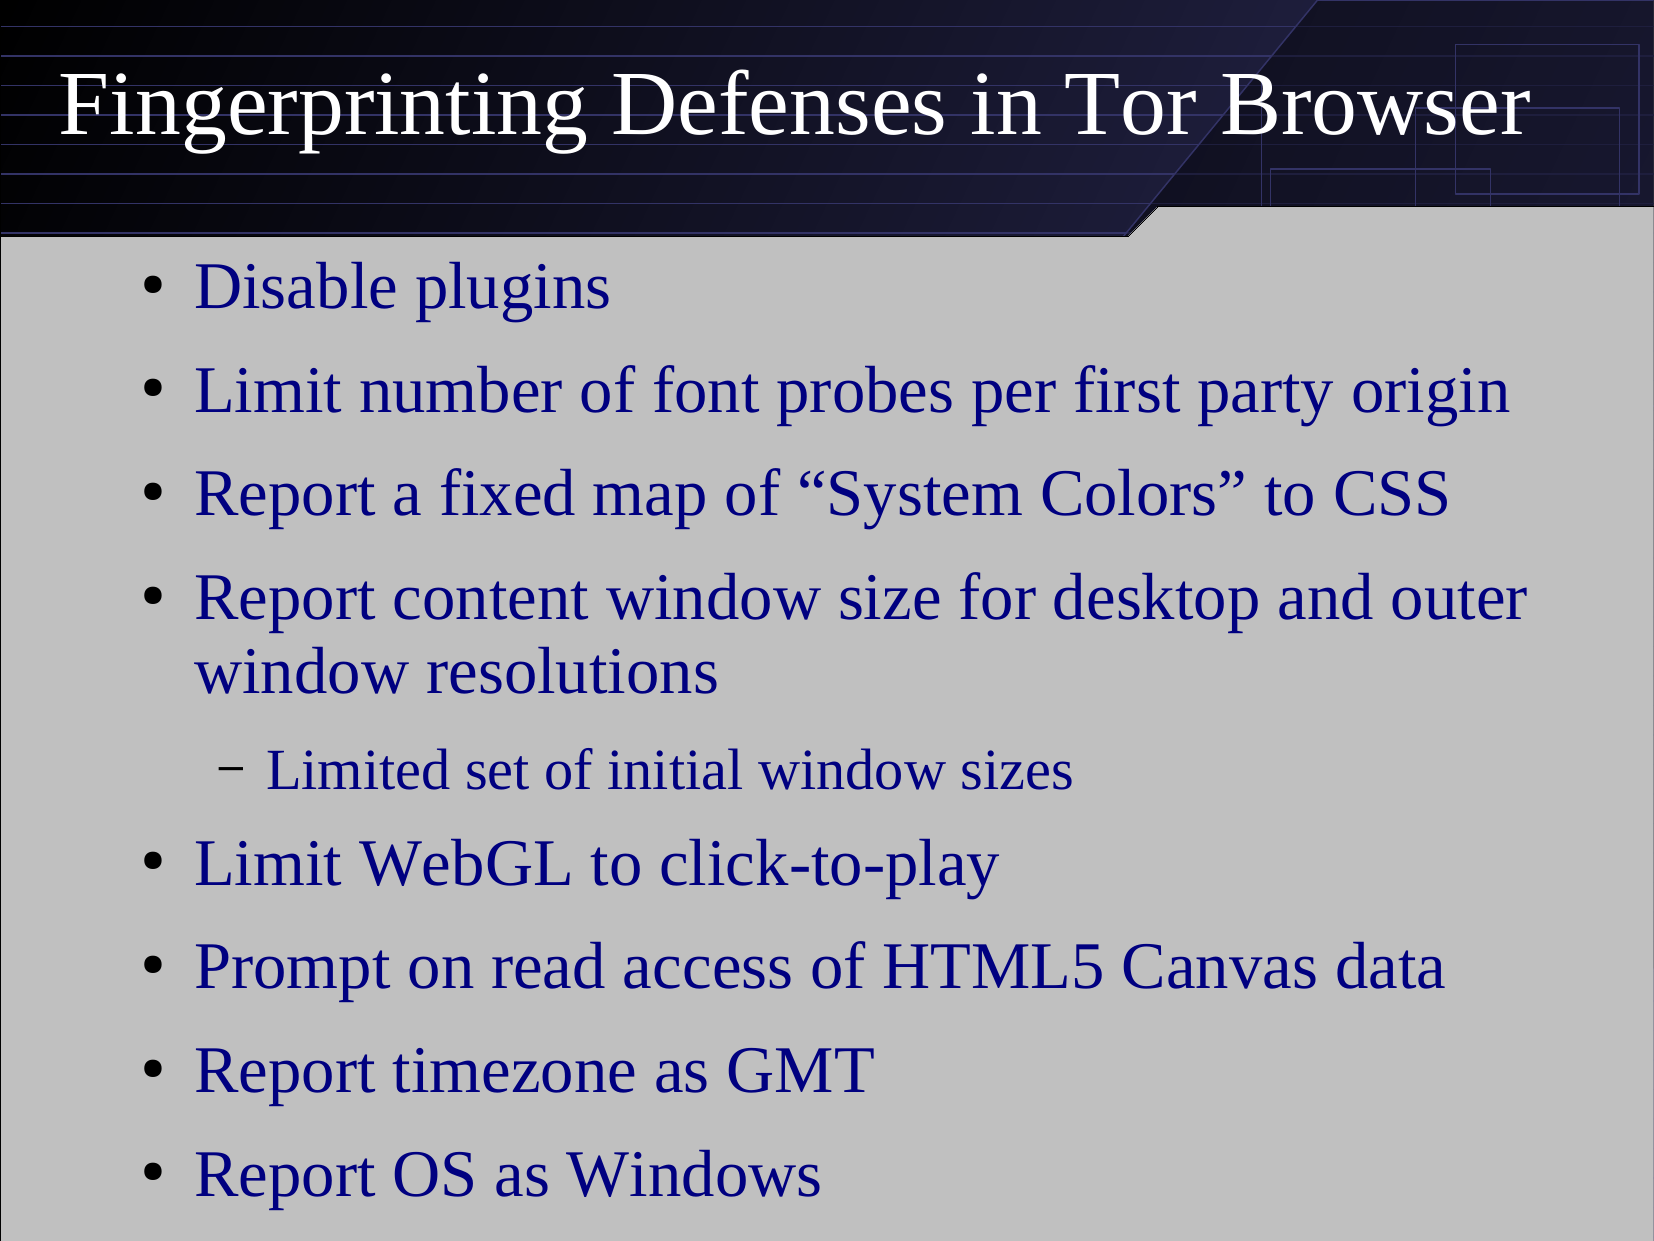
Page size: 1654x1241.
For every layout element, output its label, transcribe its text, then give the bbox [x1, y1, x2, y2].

title Fingerprinting Defenses in Tor Browser [59, 0, 1625, 208]
list Disable plugins Limit number of font probes per first party origin Report a fixed map of “System Colors” to CSS Report content window size for desktop and outer window resolutions Limited set of initial window sizes Limit WebGL to click-to-play Prompt on read access of HTML5 Canvas data Report timezone as GMT Report OS as Windows [123, 249, 1536, 1211]
